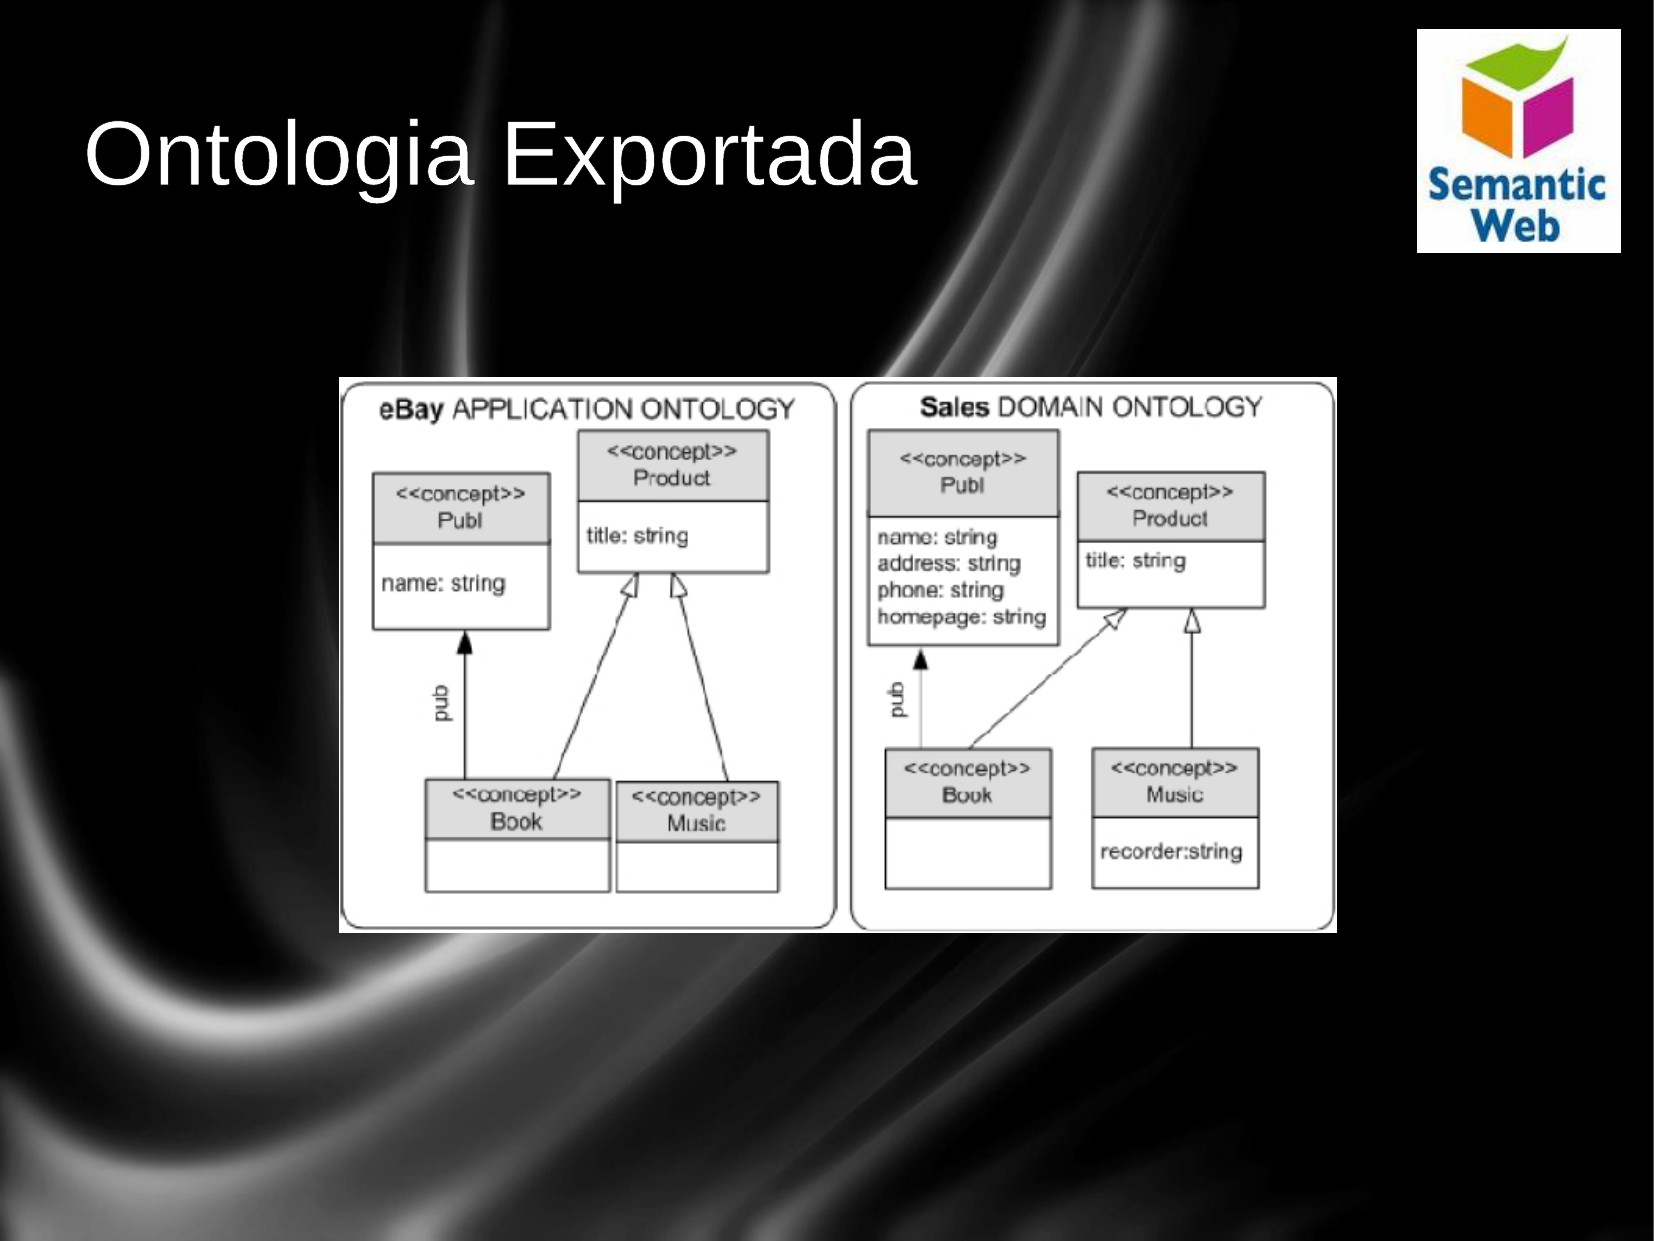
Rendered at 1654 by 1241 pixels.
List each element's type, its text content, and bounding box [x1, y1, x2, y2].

picture [0, 0, 1654, 1241]
title Ontologia Exportada [82, 49, 1359, 257]
